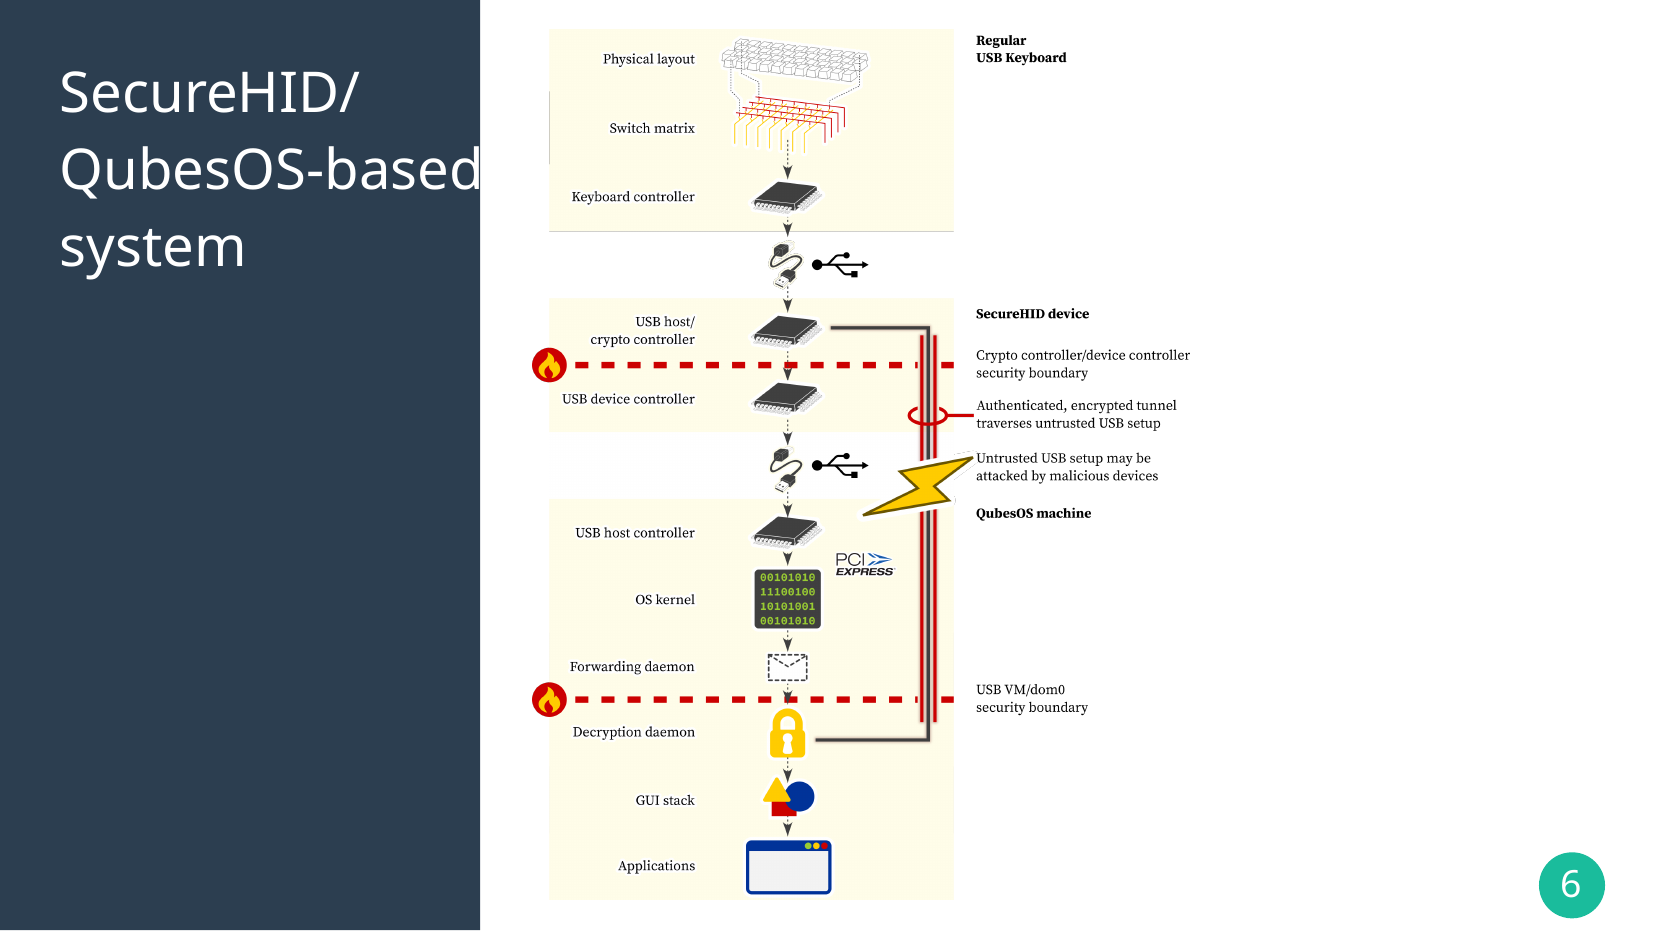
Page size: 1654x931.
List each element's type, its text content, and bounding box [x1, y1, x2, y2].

text_box SecureHID/QubesOS-based system [45, 45, 511, 466]
picture [532, 29, 1190, 901]
text_box [0, 0, 481, 931]
text_box <number> [1511, 838, 1630, 928]
